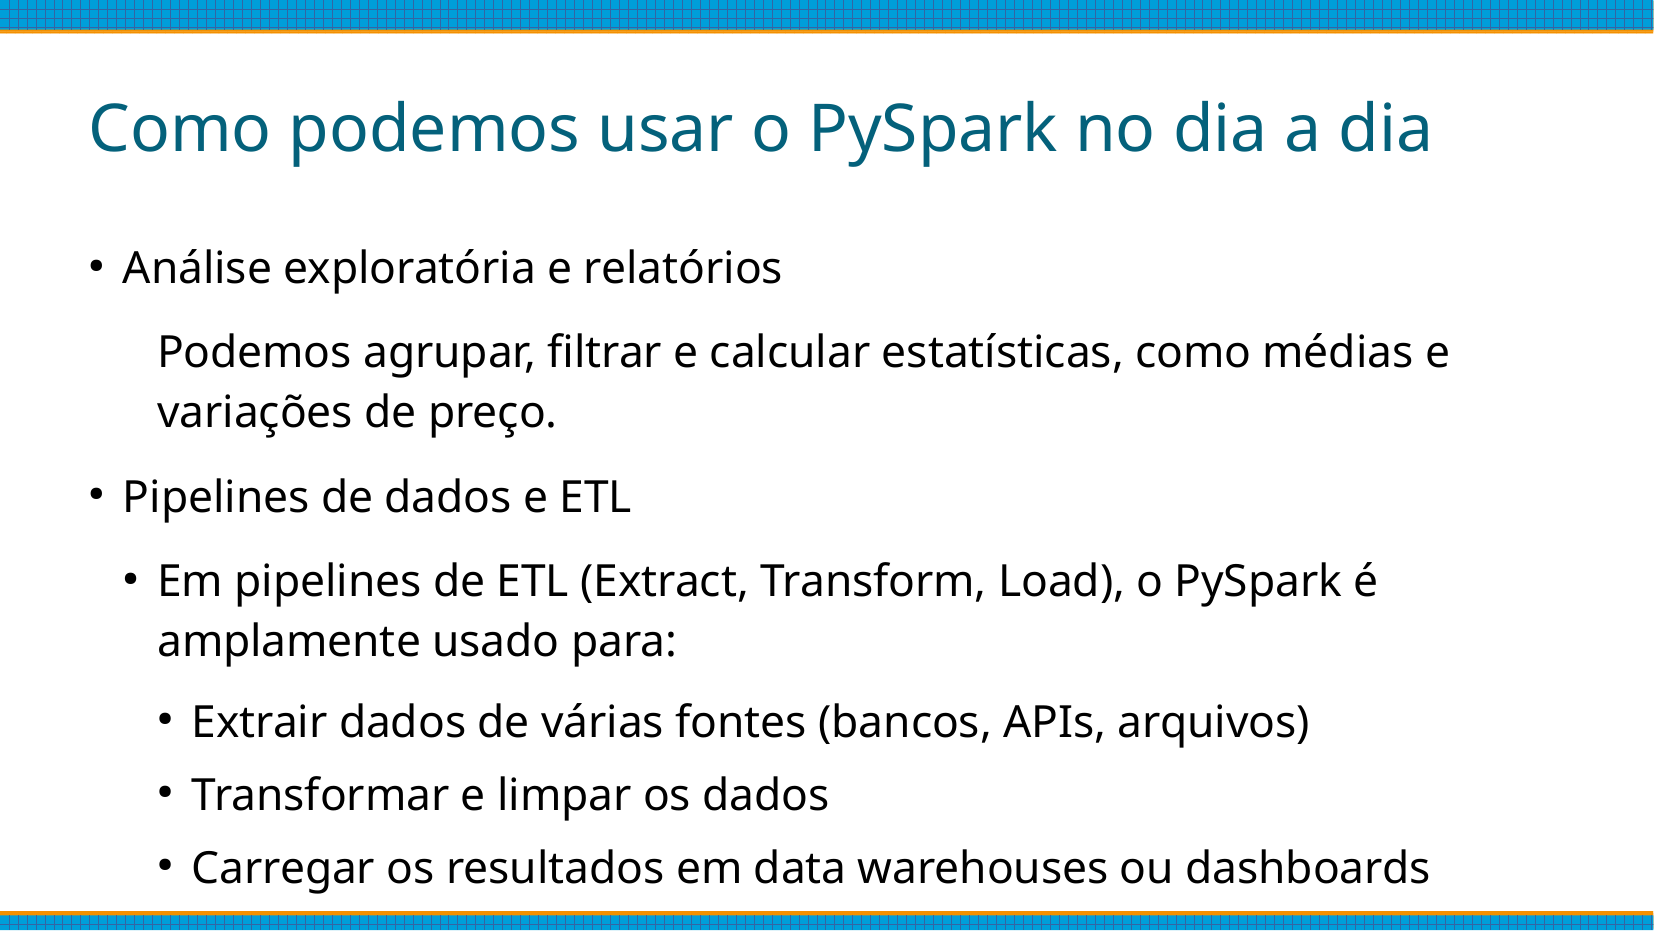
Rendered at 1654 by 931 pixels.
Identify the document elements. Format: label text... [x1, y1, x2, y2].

title Como podemos usar o PySpark no dia a dia [88, 44, 1565, 207]
list Análise exploratória e relatórios Podemos agrupar, filtrar e calcular estatísticas, como médias e variações de preço. Pipelines de dados e ETL Em pipelines de ETL (Extract, Transform, Load), o PySpark é amplamente usado para: Extrair dados de várias fontes (bancos, APIs, arquivos) Transformar e limpar os dados Carregar os resultados em data warehouses ou dashboards [88, 236, 1565, 901]
